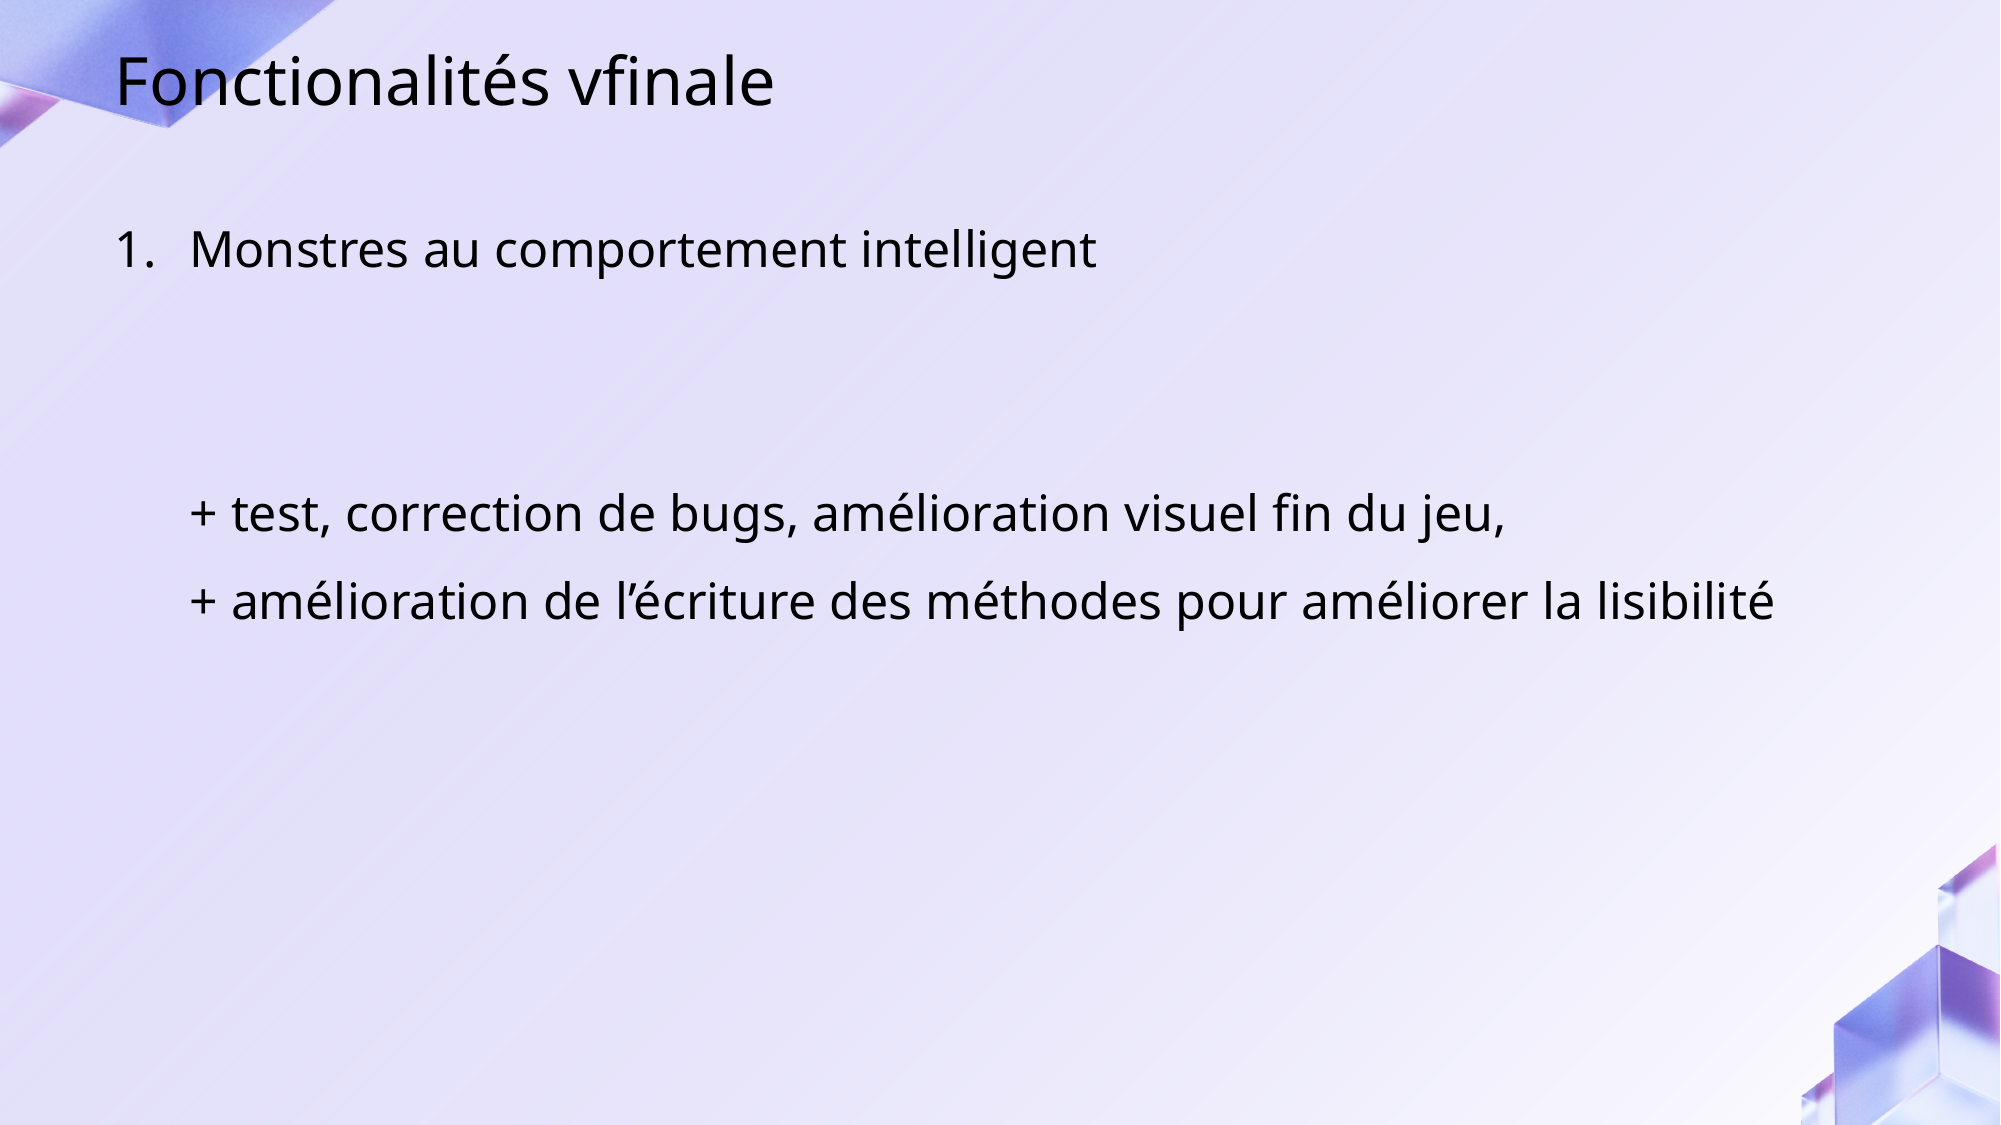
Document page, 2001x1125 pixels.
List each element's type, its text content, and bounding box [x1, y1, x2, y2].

text_box Fonctionalités vfinale [99, 31, 1900, 127]
picture [0, 0, 703, 374]
text_box Monstres au comportement intelligent + test, correction de bugs, amélioration visuel fin du jeu, + amélioration de l’écriture des méthodes pour améliorer la lisibilité [99, 192, 1900, 1006]
picture [1696, 760, 2000, 1125]
